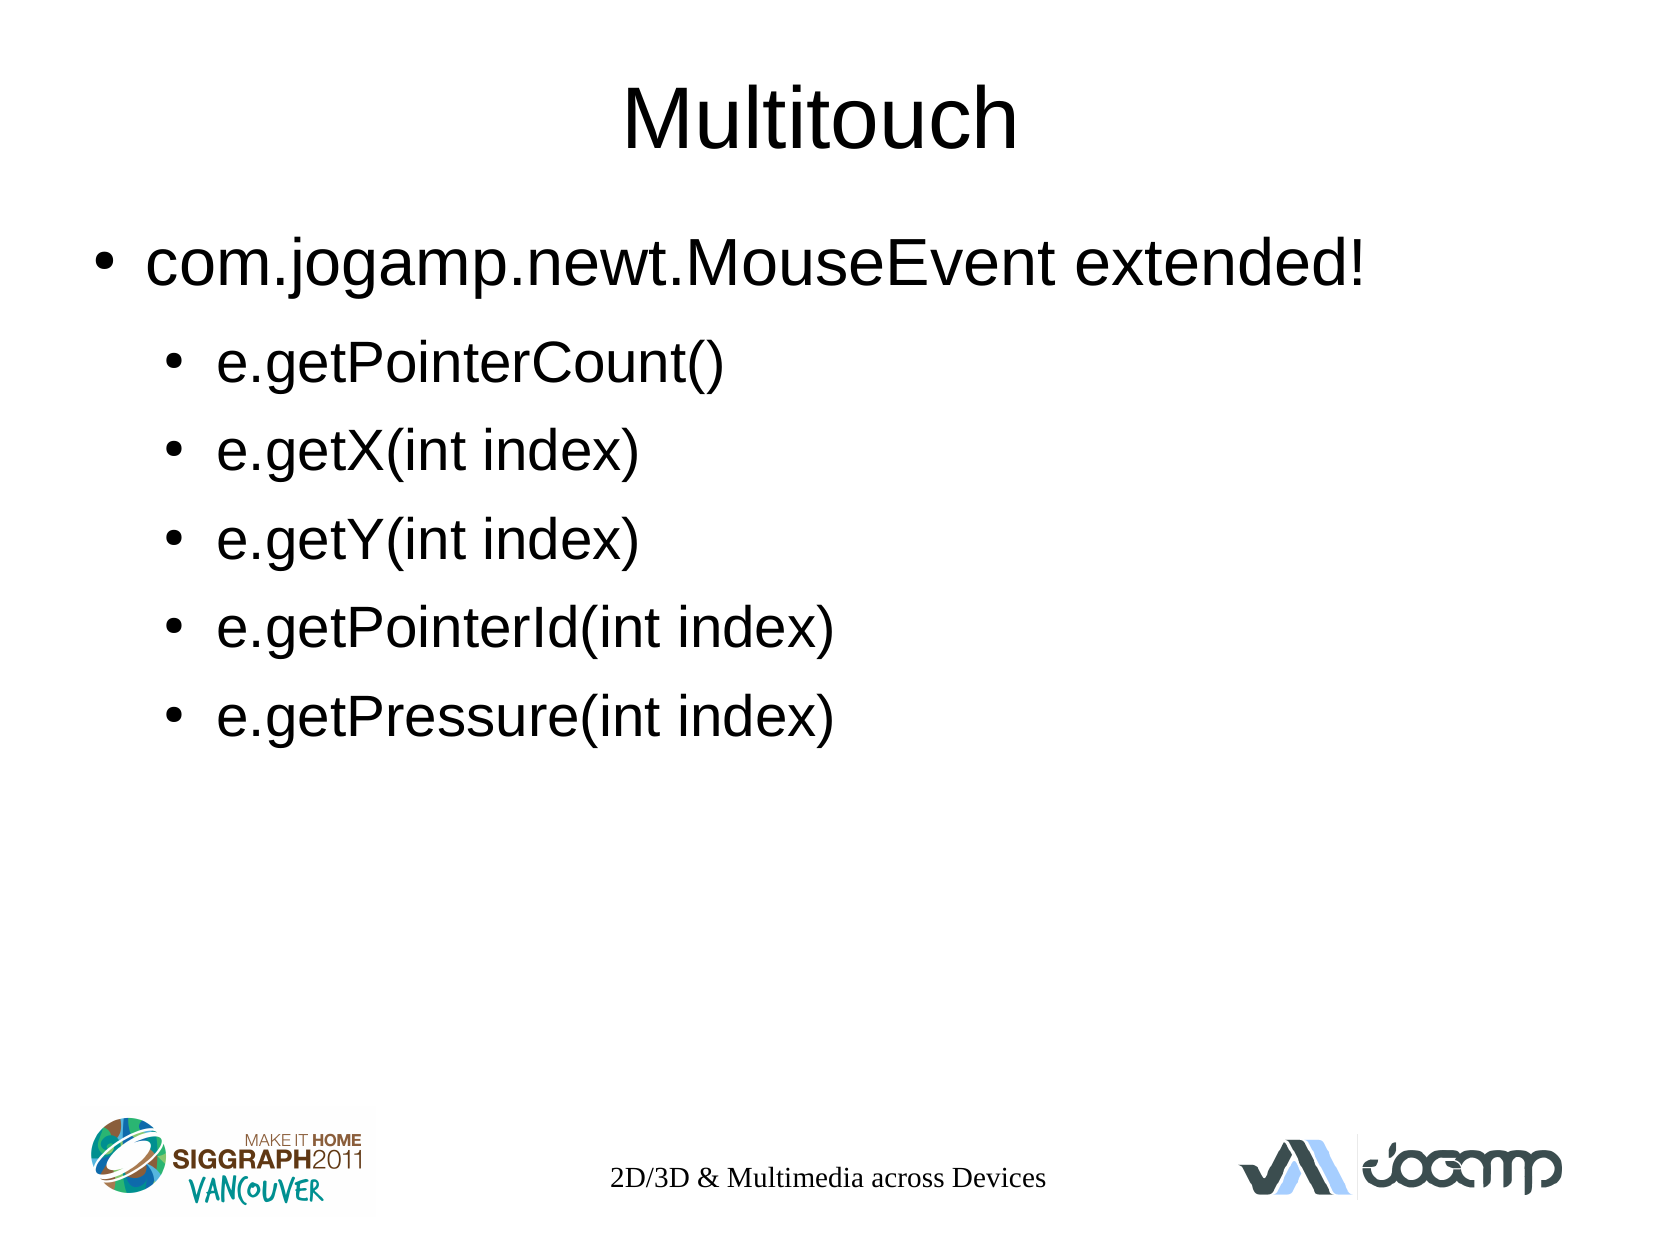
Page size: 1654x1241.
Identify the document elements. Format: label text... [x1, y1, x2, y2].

list com.jogamp.newt.MouseEvent extended! e.getPointerCount() e.getX(int index) e.getY(int index) e.getPointerId(int index) e.getPressure(int index) [75, 225, 1571, 1044]
picture [80, 1106, 376, 1217]
picture [1237, 1134, 1562, 1200]
title Multitouch [68, 56, 1576, 181]
